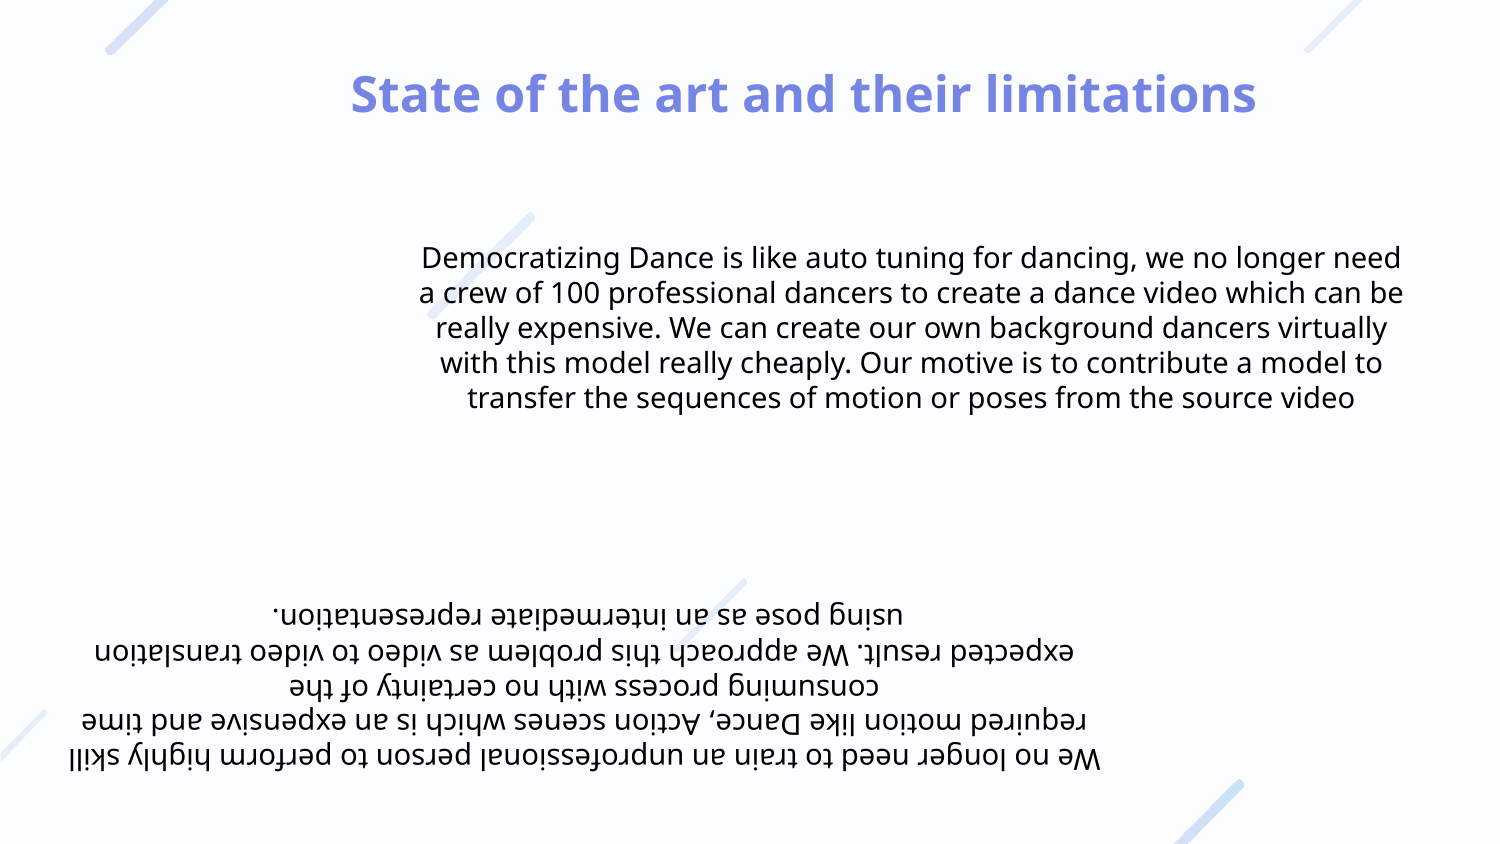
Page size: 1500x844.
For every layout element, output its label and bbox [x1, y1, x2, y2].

slide_number [1017, 782, 1368, 828]
